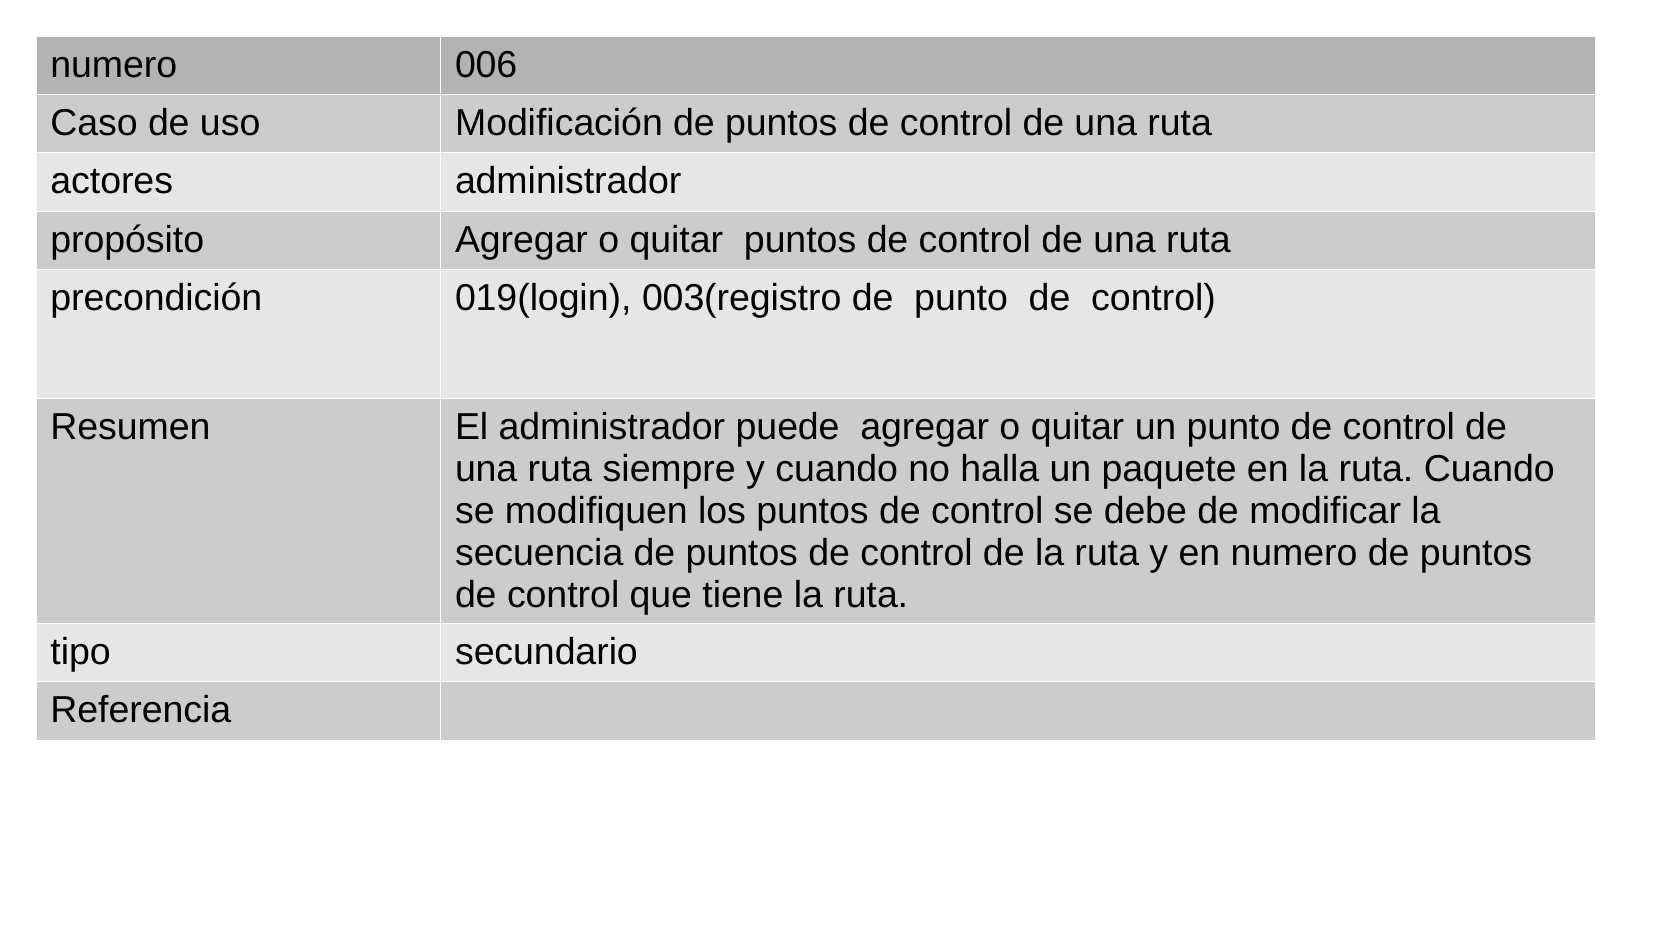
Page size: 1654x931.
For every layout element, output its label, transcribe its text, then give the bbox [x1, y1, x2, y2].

table_cell actores [37, 153, 440, 211]
table_cell Referencia [37, 682, 440, 740]
table_header numero [37, 37, 440, 94]
table_cell secundario [441, 624, 1595, 681]
table_cell propósito [37, 212, 440, 269]
table_cell administrador [441, 153, 1595, 211]
table_cell Resumen [37, 399, 440, 623]
table_cell El administrador puede agregar o quitar un punto de control de una ruta siempre y cuando no halla un paquete en la ruta. Cuando se modifiquen los puntos de control se debe de modificar la secuencia de puntos de control de la ruta y en numero de puntos de control que tiene la ruta. [441, 399, 1595, 623]
table_cell Caso de uso [37, 95, 440, 152]
table_cell [441, 682, 1595, 740]
table_header 006 [441, 37, 1595, 94]
table_cell Agregar o quitar puntos de control de una ruta [441, 212, 1595, 269]
table_cell Modificación de puntos de control de una ruta [441, 95, 1595, 152]
table_cell precondición [37, 270, 440, 398]
table_cell 019(login), 003(registro de punto de control) [441, 270, 1595, 398]
table_cell tipo [37, 624, 440, 681]
